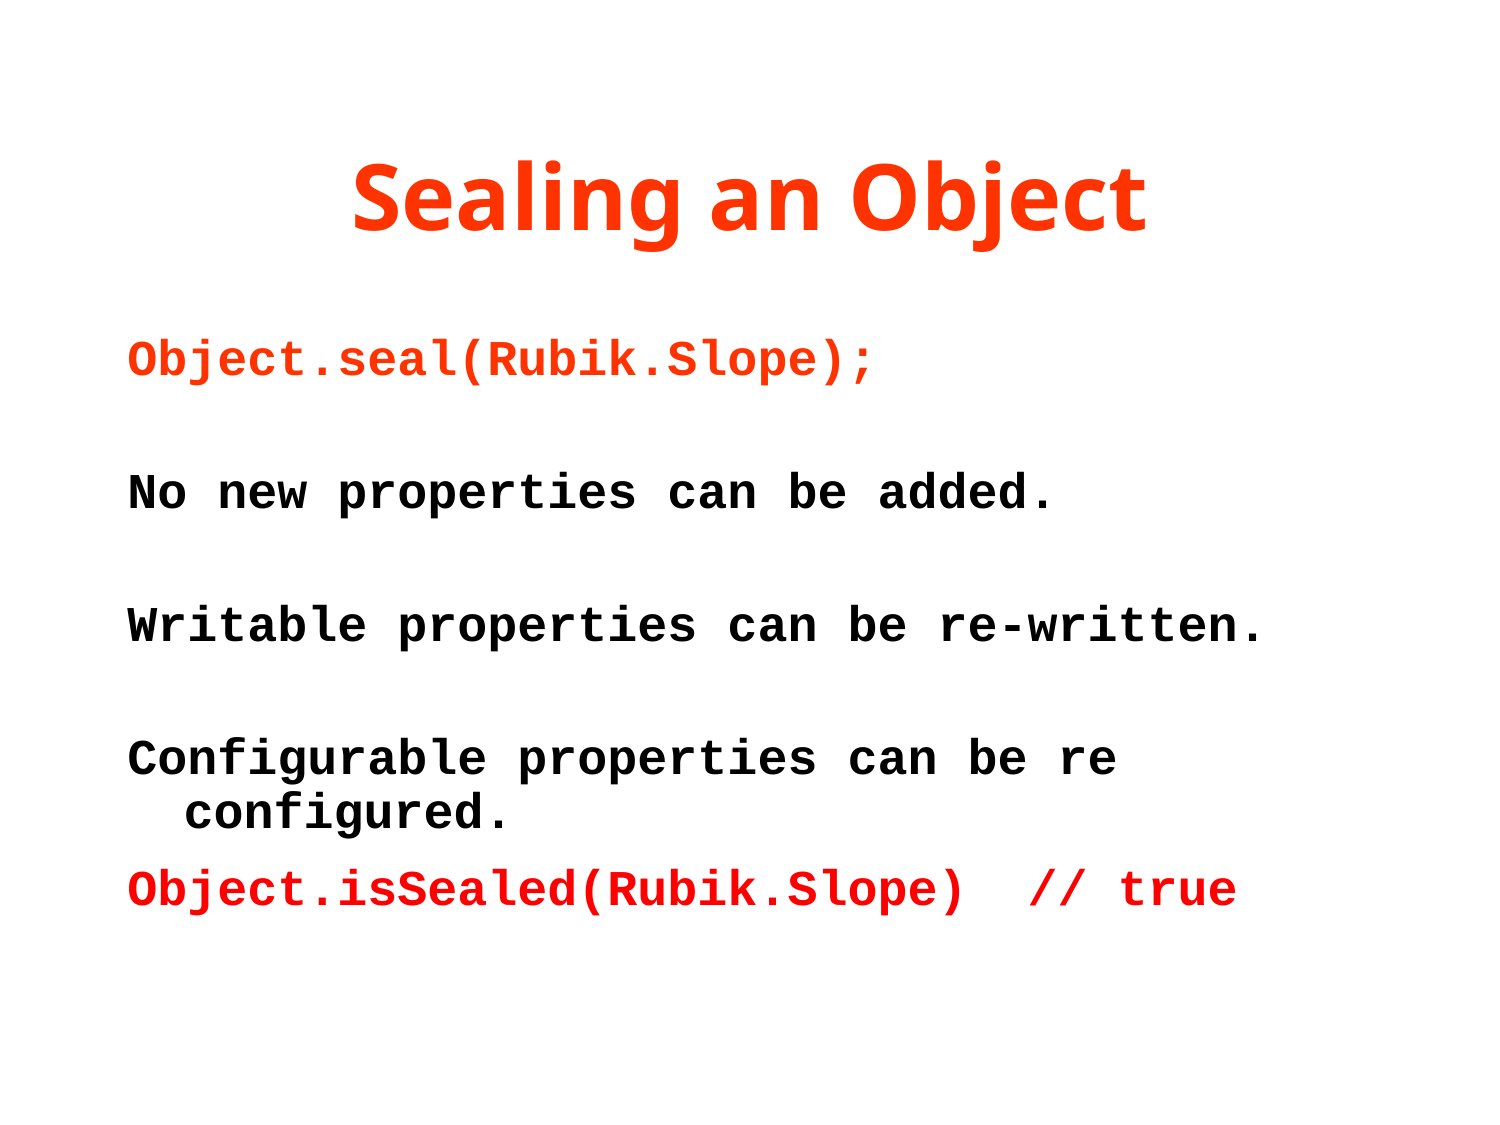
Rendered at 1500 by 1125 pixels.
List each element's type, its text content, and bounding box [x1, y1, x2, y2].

list Object.seal(Rubik.Slope); No new properties can be added. Writable properties can be re-written. Configurable properties can be re configured. Object.isSealed(Rubik.Slope) // true [112, 324, 1388, 1001]
title Sealing an Object [112, 99, 1388, 288]
